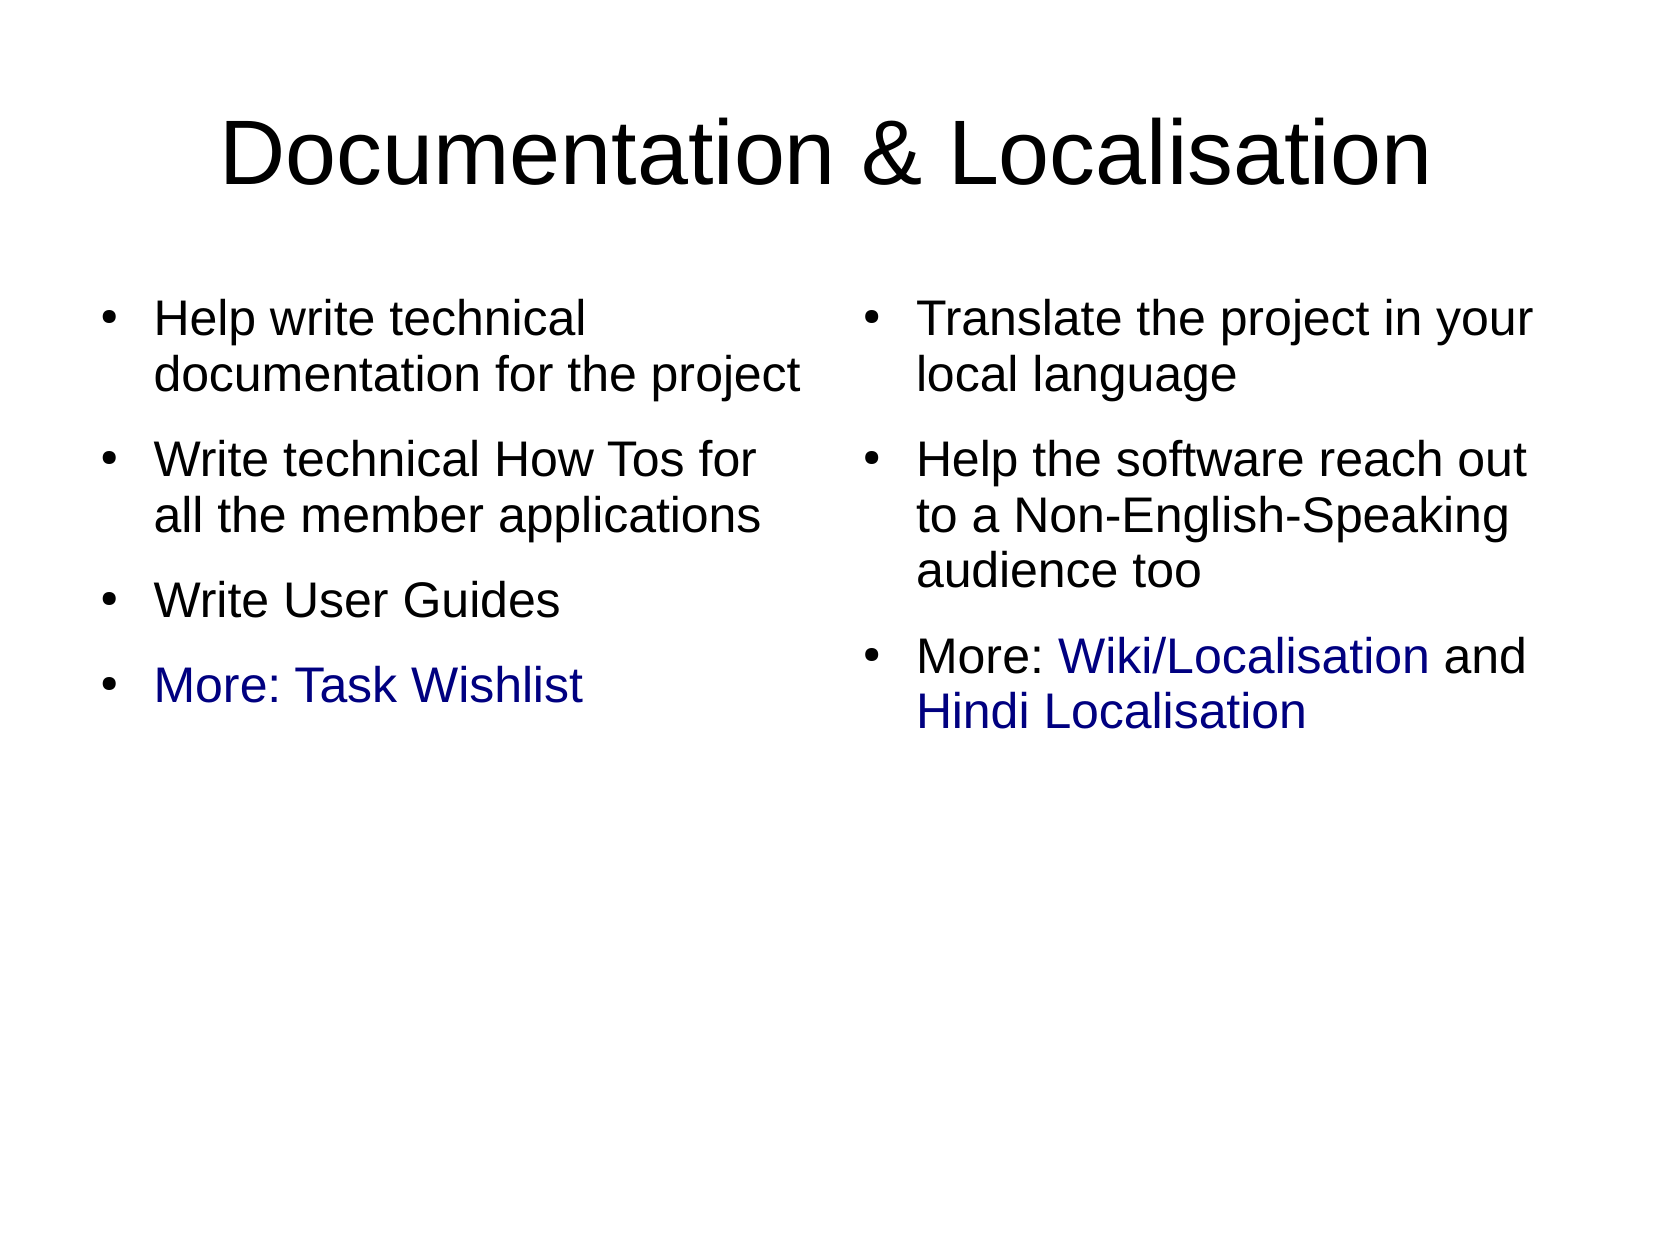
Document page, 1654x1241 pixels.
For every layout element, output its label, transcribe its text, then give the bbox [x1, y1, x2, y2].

list Help write technical documentation for the project Write technical How Tos for all the member applications Write User Guides More: Task Wishlist [82, 290, 809, 1109]
list Translate the project in your local language Help the software reach out to a Non-English-Speaking audience too More: Wiki/Localisation and Hindi Localisation [845, 290, 1572, 1109]
title Documentation & Localisation [82, 49, 1571, 257]
